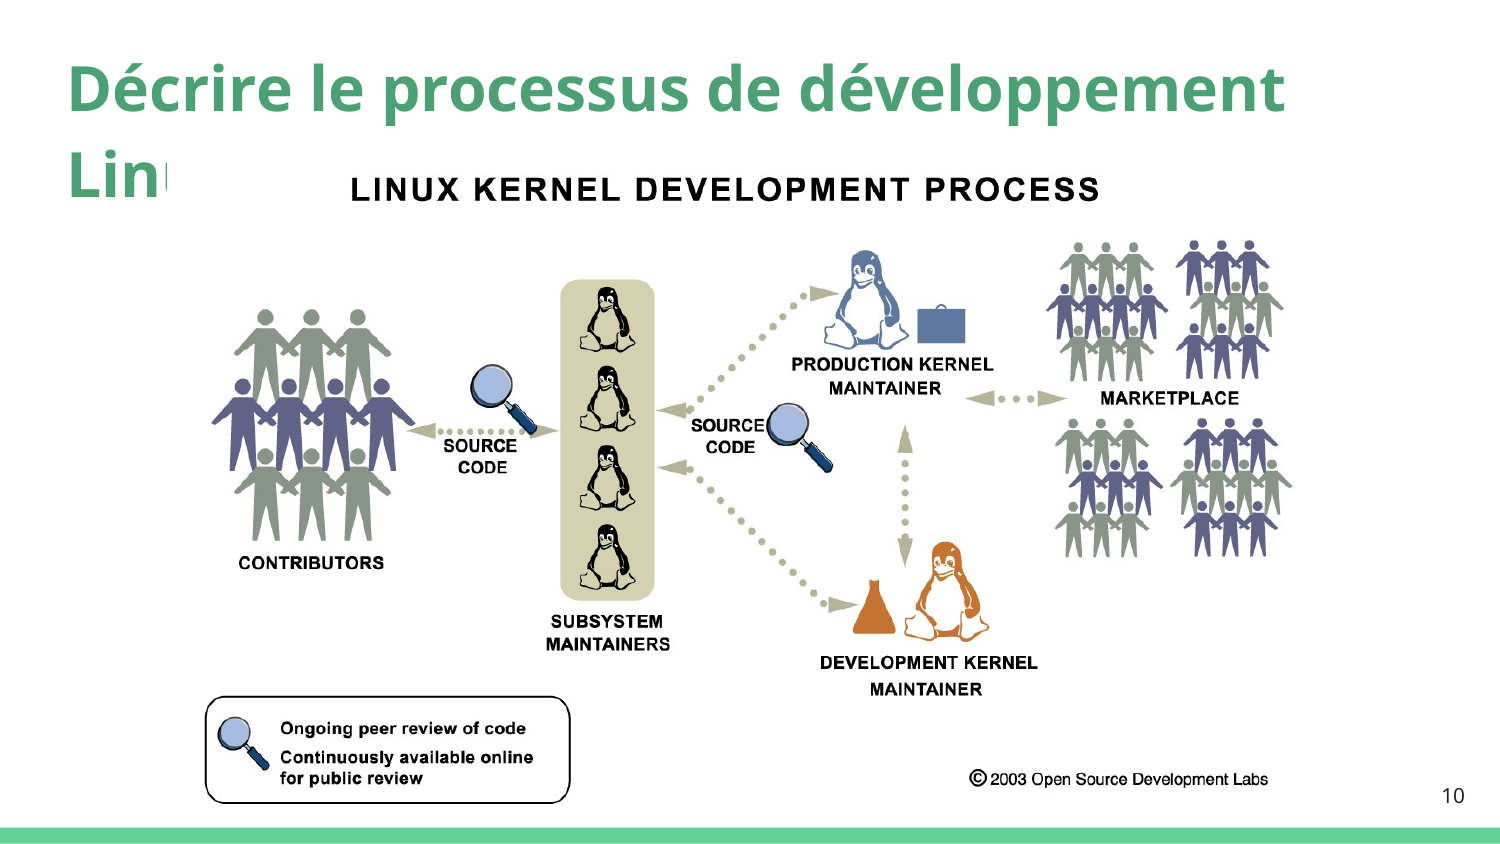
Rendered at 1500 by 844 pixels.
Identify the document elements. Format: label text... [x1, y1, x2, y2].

title Décrire le processus de développement Linux [51, 23, 1449, 117]
text_box <numéro> [1389, 764, 1480, 830]
picture [167, 131, 1333, 815]
